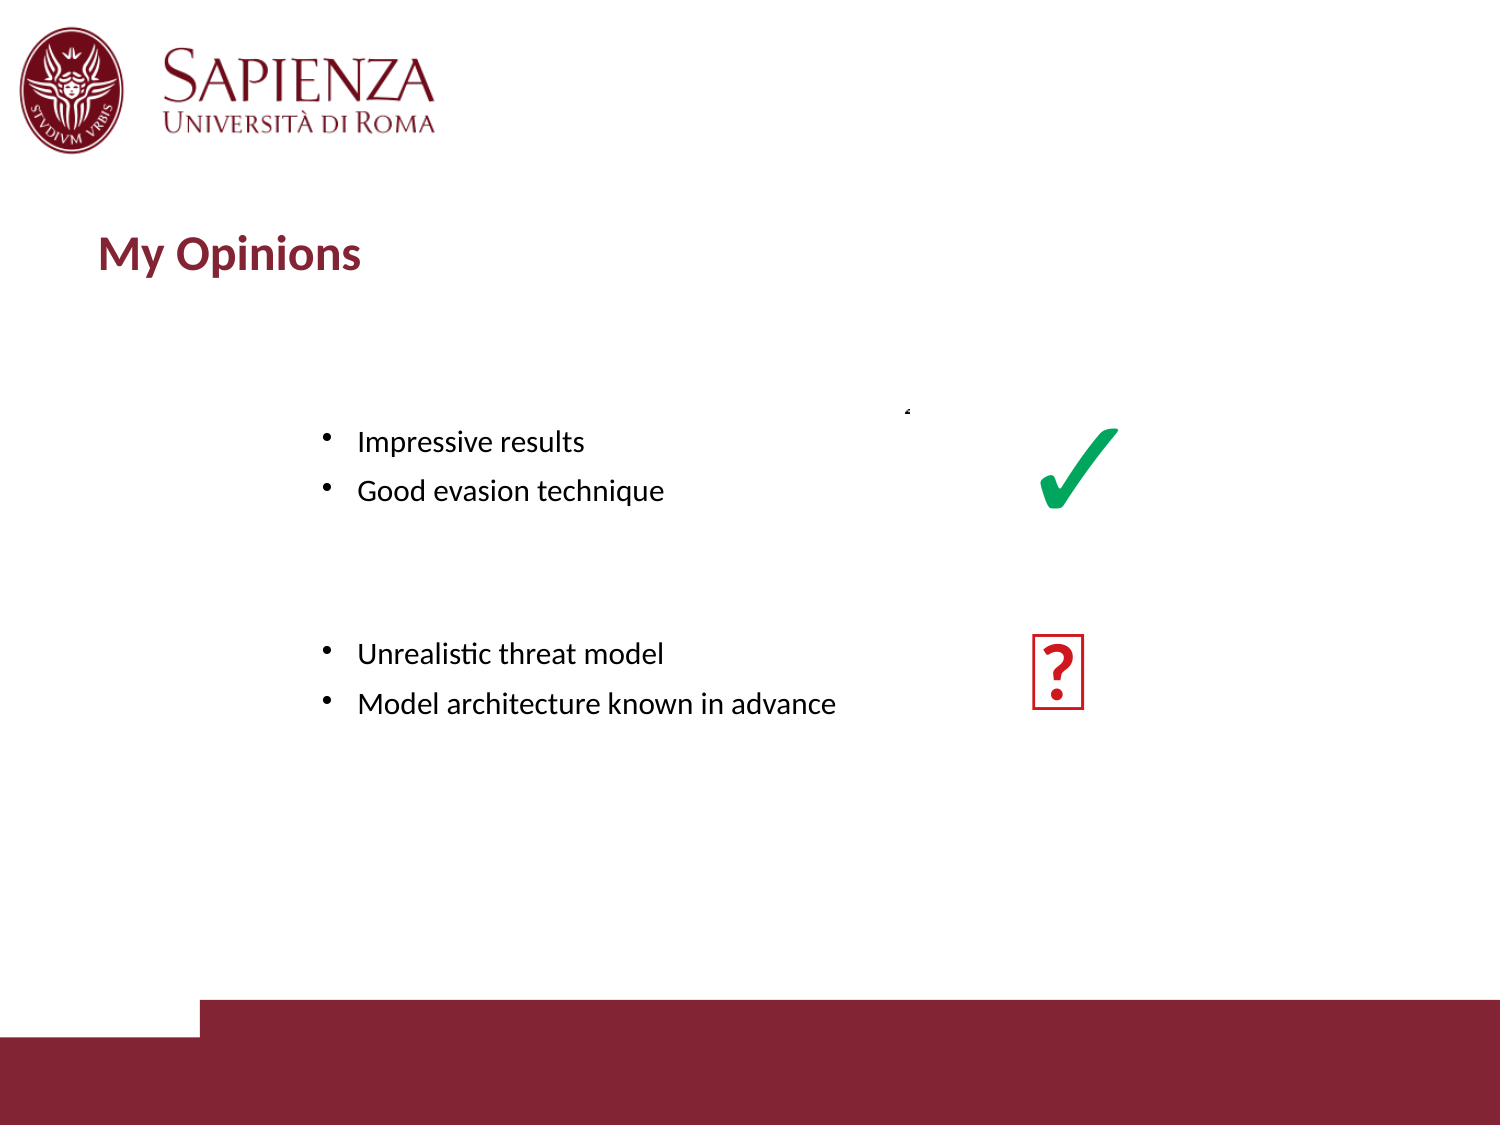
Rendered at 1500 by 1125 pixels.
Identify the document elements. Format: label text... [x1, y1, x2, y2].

text_box Impressive results Good evasion technique [307, 413, 780, 544]
text_box Unrealistic threat model Model architecture known in advance [307, 625, 1015, 744]
text_box My Opinions [82, 212, 1300, 296]
text_box ❌ [1015, 590, 1394, 756]
text_box ✓ [1003, 366, 1382, 532]
